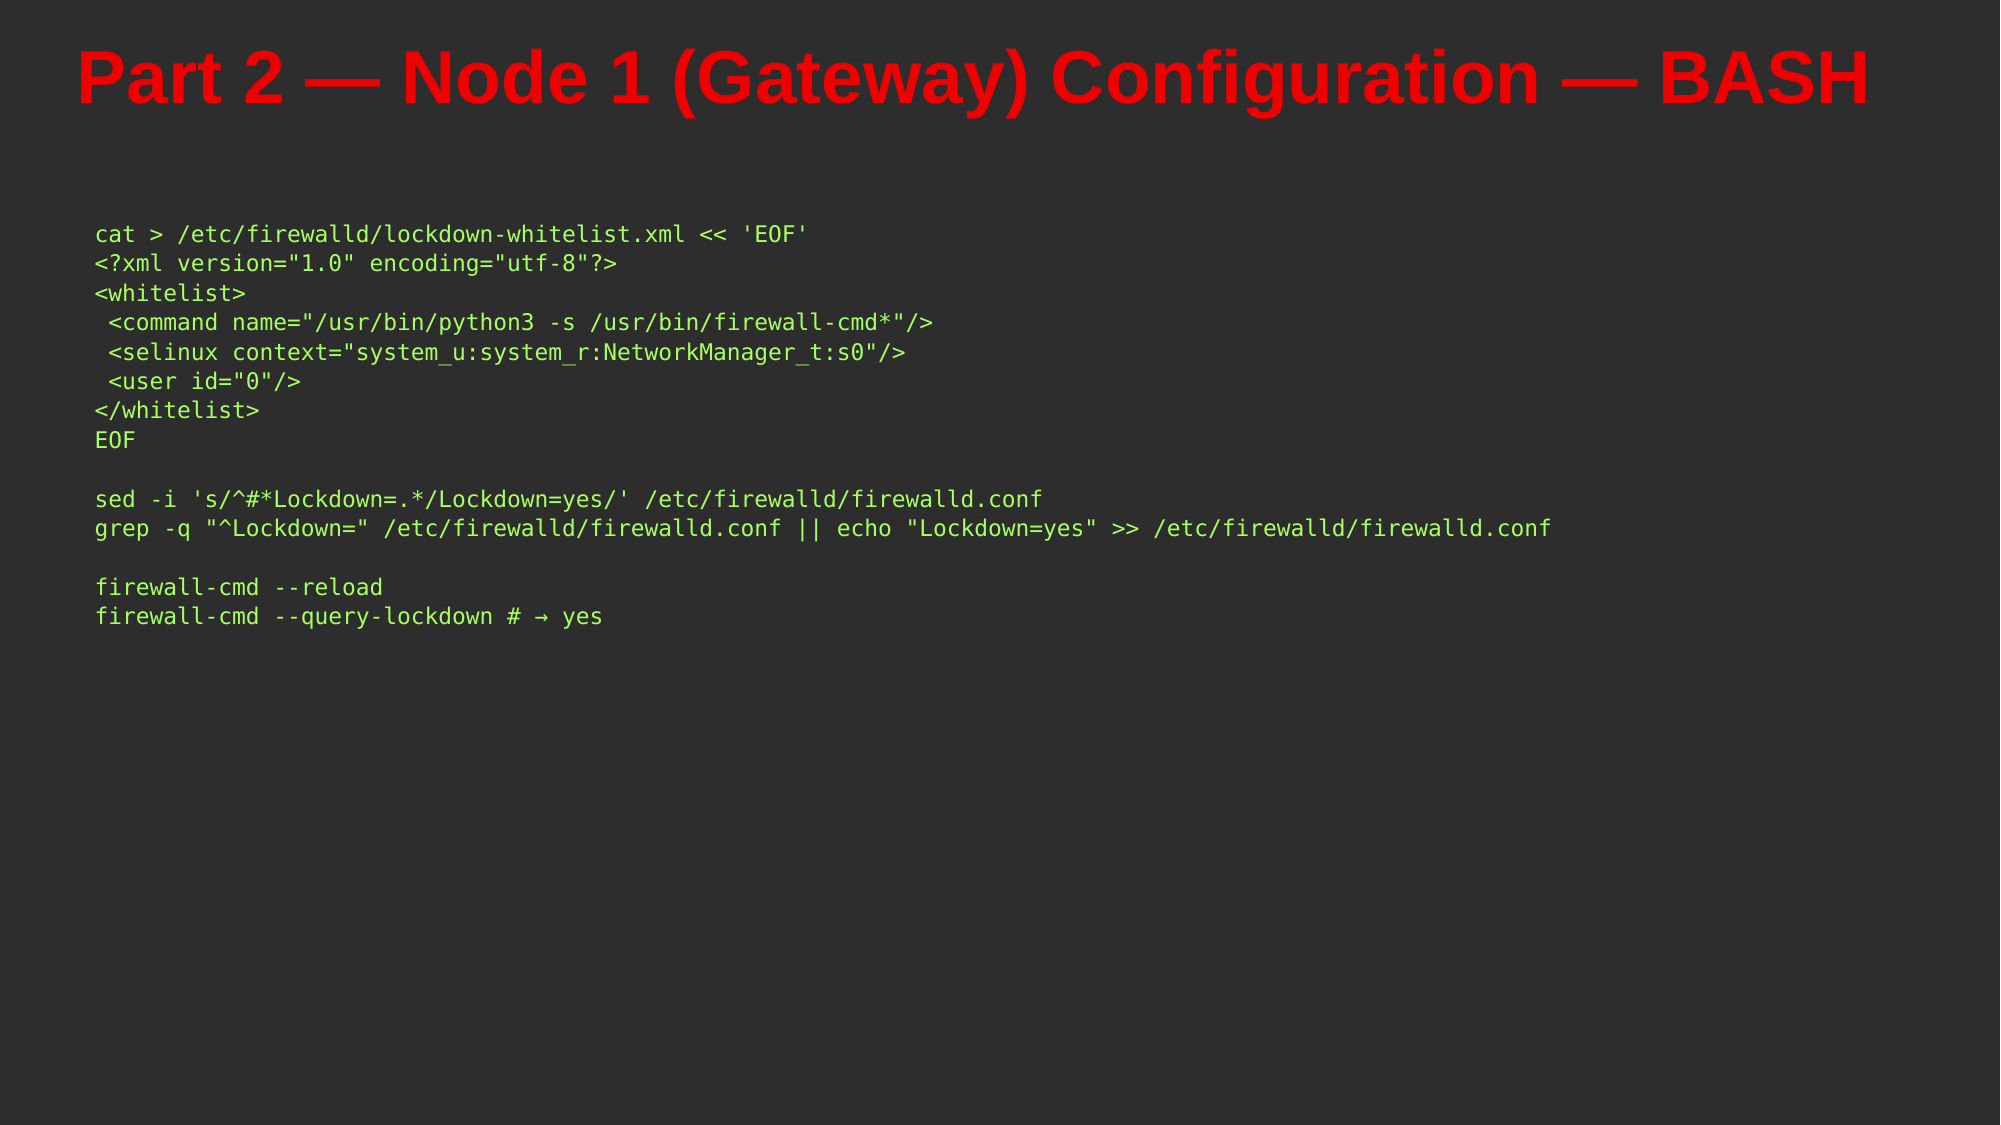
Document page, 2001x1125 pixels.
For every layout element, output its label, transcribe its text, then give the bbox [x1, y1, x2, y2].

text_box cat > /etc/firewalld/lockdown-whitelist.xml << 'EOF' <?xml version="1.0" encoding="utf-8"?> <whitelist> <command name="/usr/bin/python3 -s /usr/bin/firewall-cmd*"/> <selinux context="system_u:system_r:NetworkManager_t:s0"/> <user id="0"/> </whitelist> EOF sed -i 's/^#*Lockdown=.*/Lockdown=yes/' /etc/firewalld/firewalld.conf grep -q "^Lockdown=" /etc/firewalld/firewalld.conf || echo "Lockdown=yes" >> /etc/firewalld/firewalld.conf firewall-cmd --reload firewall-cmd --query-lockdown # → yes [59, 194, 1942, 1093]
text_box Part 2 — Node 1 (Gateway) Configuration — BASH [59, 23, 1942, 178]
